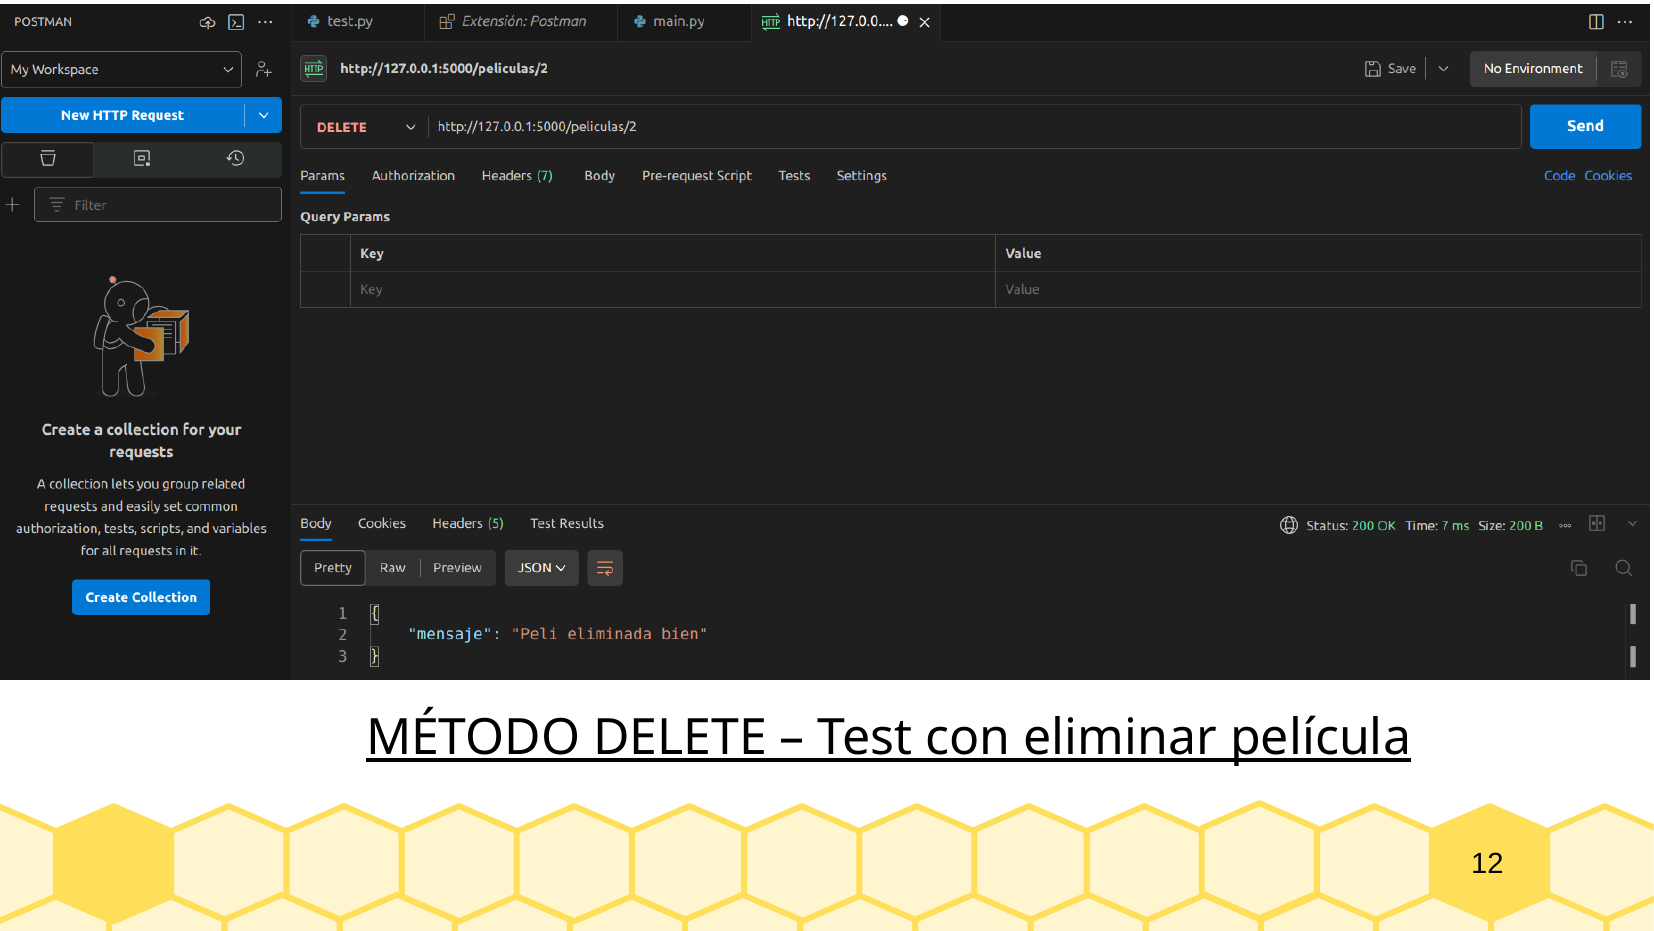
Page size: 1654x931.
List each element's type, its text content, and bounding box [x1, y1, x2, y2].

list MÉTODO DELETE – Test con eliminar película [295, 700, 1654, 931]
picture [0, 4, 1650, 680]
